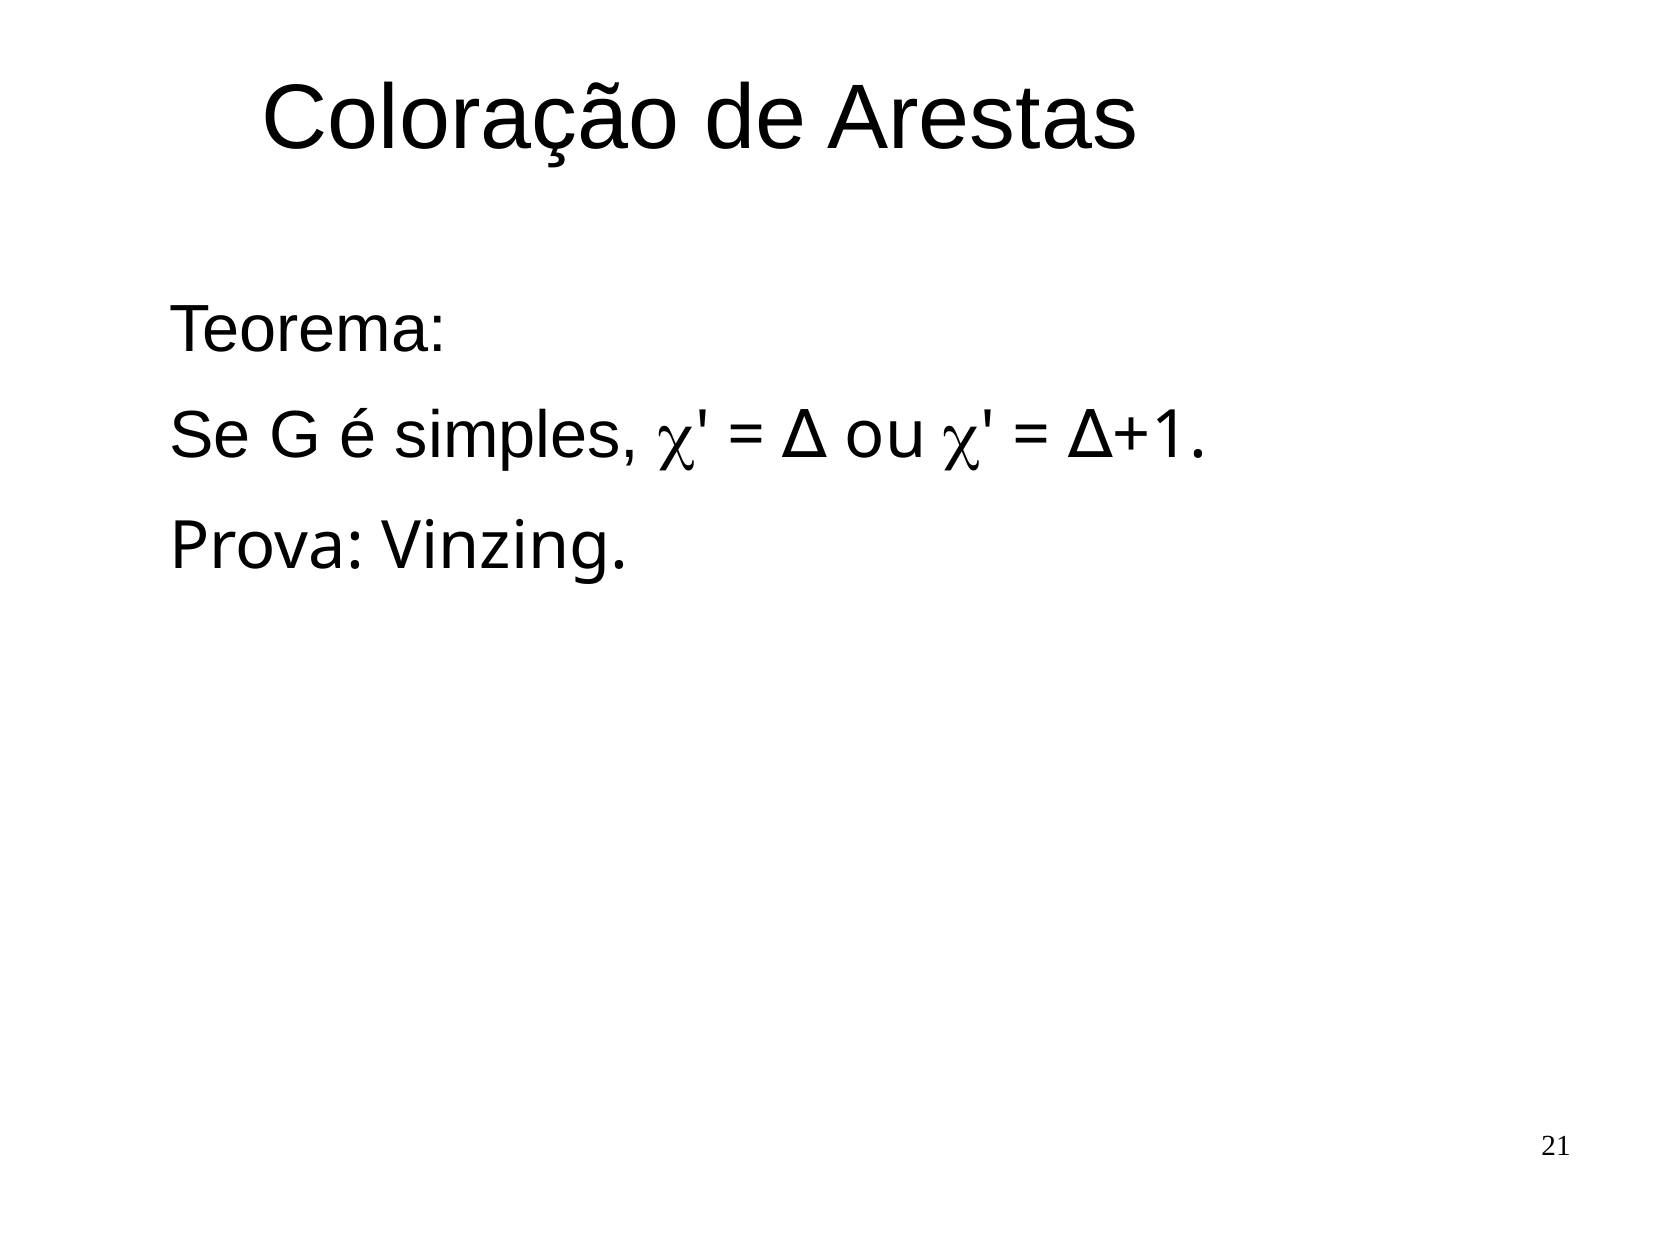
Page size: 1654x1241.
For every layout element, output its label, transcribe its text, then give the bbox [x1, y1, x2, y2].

title Coloração de Arestas [261, 58, 1433, 173]
list Teorema: Se G é simples, ' = ∆ ou ' = ∆+1. Prova: Vinzing. [151, 289, 1598, 1004]
